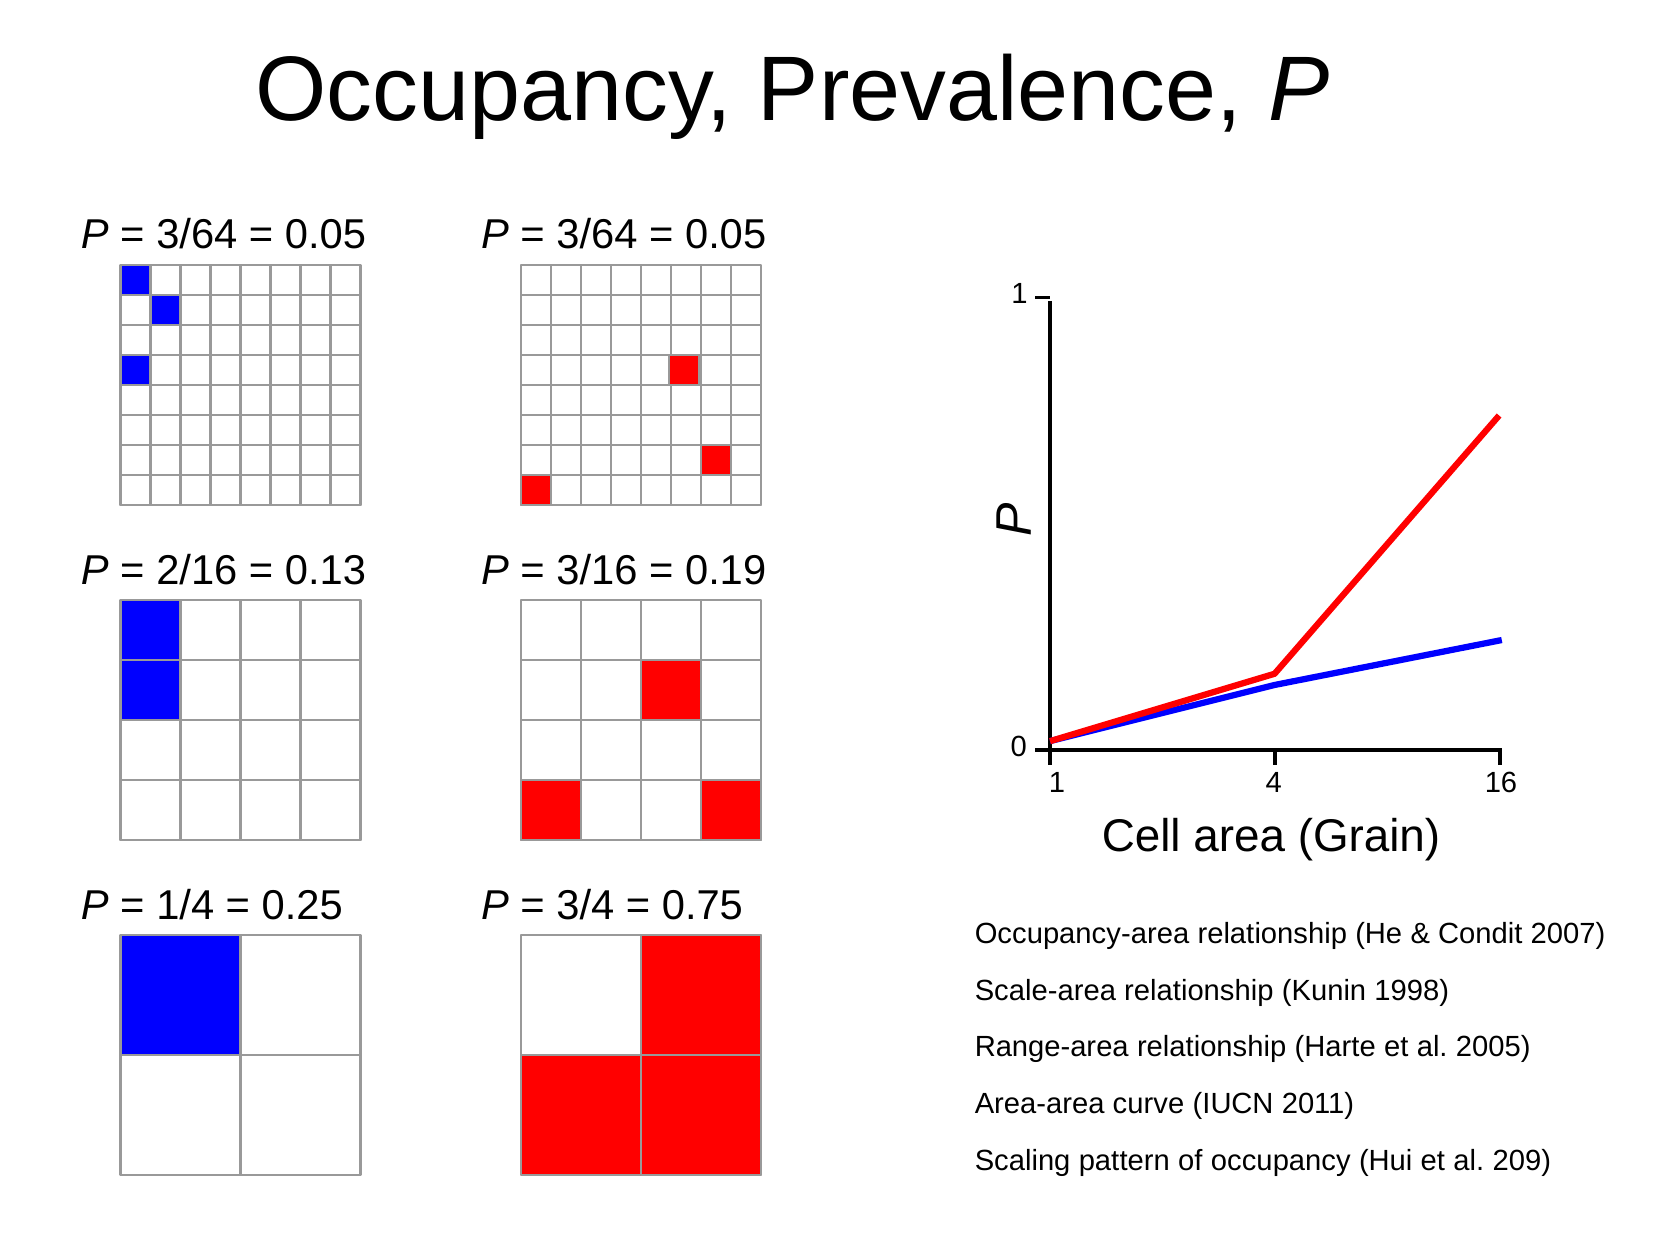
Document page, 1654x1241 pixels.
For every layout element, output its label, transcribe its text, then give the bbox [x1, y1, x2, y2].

text_box Cell area (Grain) [1087, 802, 1456, 869]
text_box [642, 660, 700, 719]
text_box P = 3/4 = 0.75 [466, 874, 810, 950]
text_box [120, 615, 179, 659]
text_box P [978, 473, 1049, 552]
text_box [668, 354, 699, 385]
text_box 16 [1470, 759, 1533, 826]
text_box [120, 660, 179, 721]
text_box P = 3/64 = 0.05 [66, 203, 410, 279]
text_box Occupancy, Prevalence, P [160, 37, 1426, 141]
text_box [520, 780, 581, 841]
text_box [150, 294, 179, 324]
text_box 1 [996, 269, 1043, 336]
text_box [700, 444, 730, 474]
text_box [120, 950, 239, 1054]
text_box [120, 354, 151, 385]
text_box P = 1/4 = 0.25 [66, 874, 410, 950]
text_box 1 [1034, 758, 1081, 826]
text_box [520, 935, 761, 1176]
text_box [522, 476, 550, 504]
text_box P = 2/16 = 0.13 [66, 539, 410, 615]
text_box [700, 780, 761, 841]
text_box 4 [1250, 759, 1297, 826]
text_box P = 3/64 = 0.05 [466, 203, 810, 279]
text_box P = 3/16 = 0.19 [466, 539, 810, 615]
text_box [120, 279, 149, 294]
text_box 0 [995, 723, 1042, 790]
text_box Occupancy-area relationship (He & Condit 2007) Scale-area relationship (Kunin 1998) Range-area relationship (Harte et al. 2005) Area-area curve (IUCN 2011) Scaling pattern of occupancy (Hui et al. 209) [960, 909, 1636, 1185]
